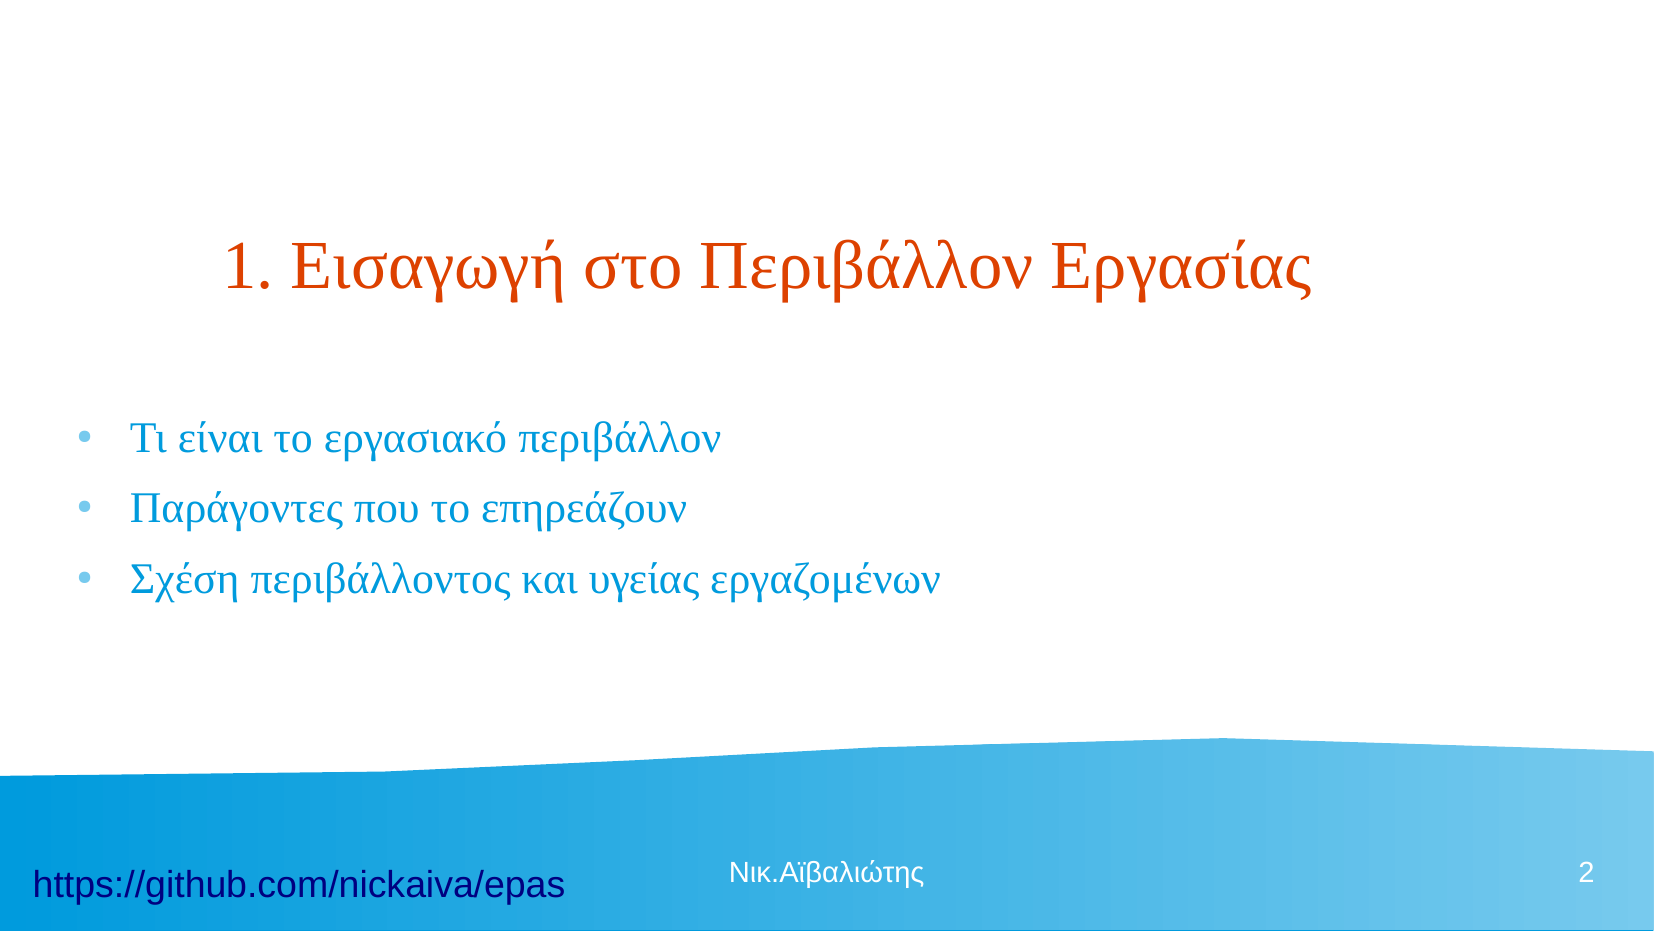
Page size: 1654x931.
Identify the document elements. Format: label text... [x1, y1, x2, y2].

title 1. Εισαγωγή στο Περιβάλλον Εργασίας [29, 177, 1506, 355]
list Τι είναι το εργασιακό περιβάλλον Παράγοντες που το επηρεάζουν Σχέση περιβάλλοντος και υγείας εργαζομένων [59, 413, 1595, 739]
